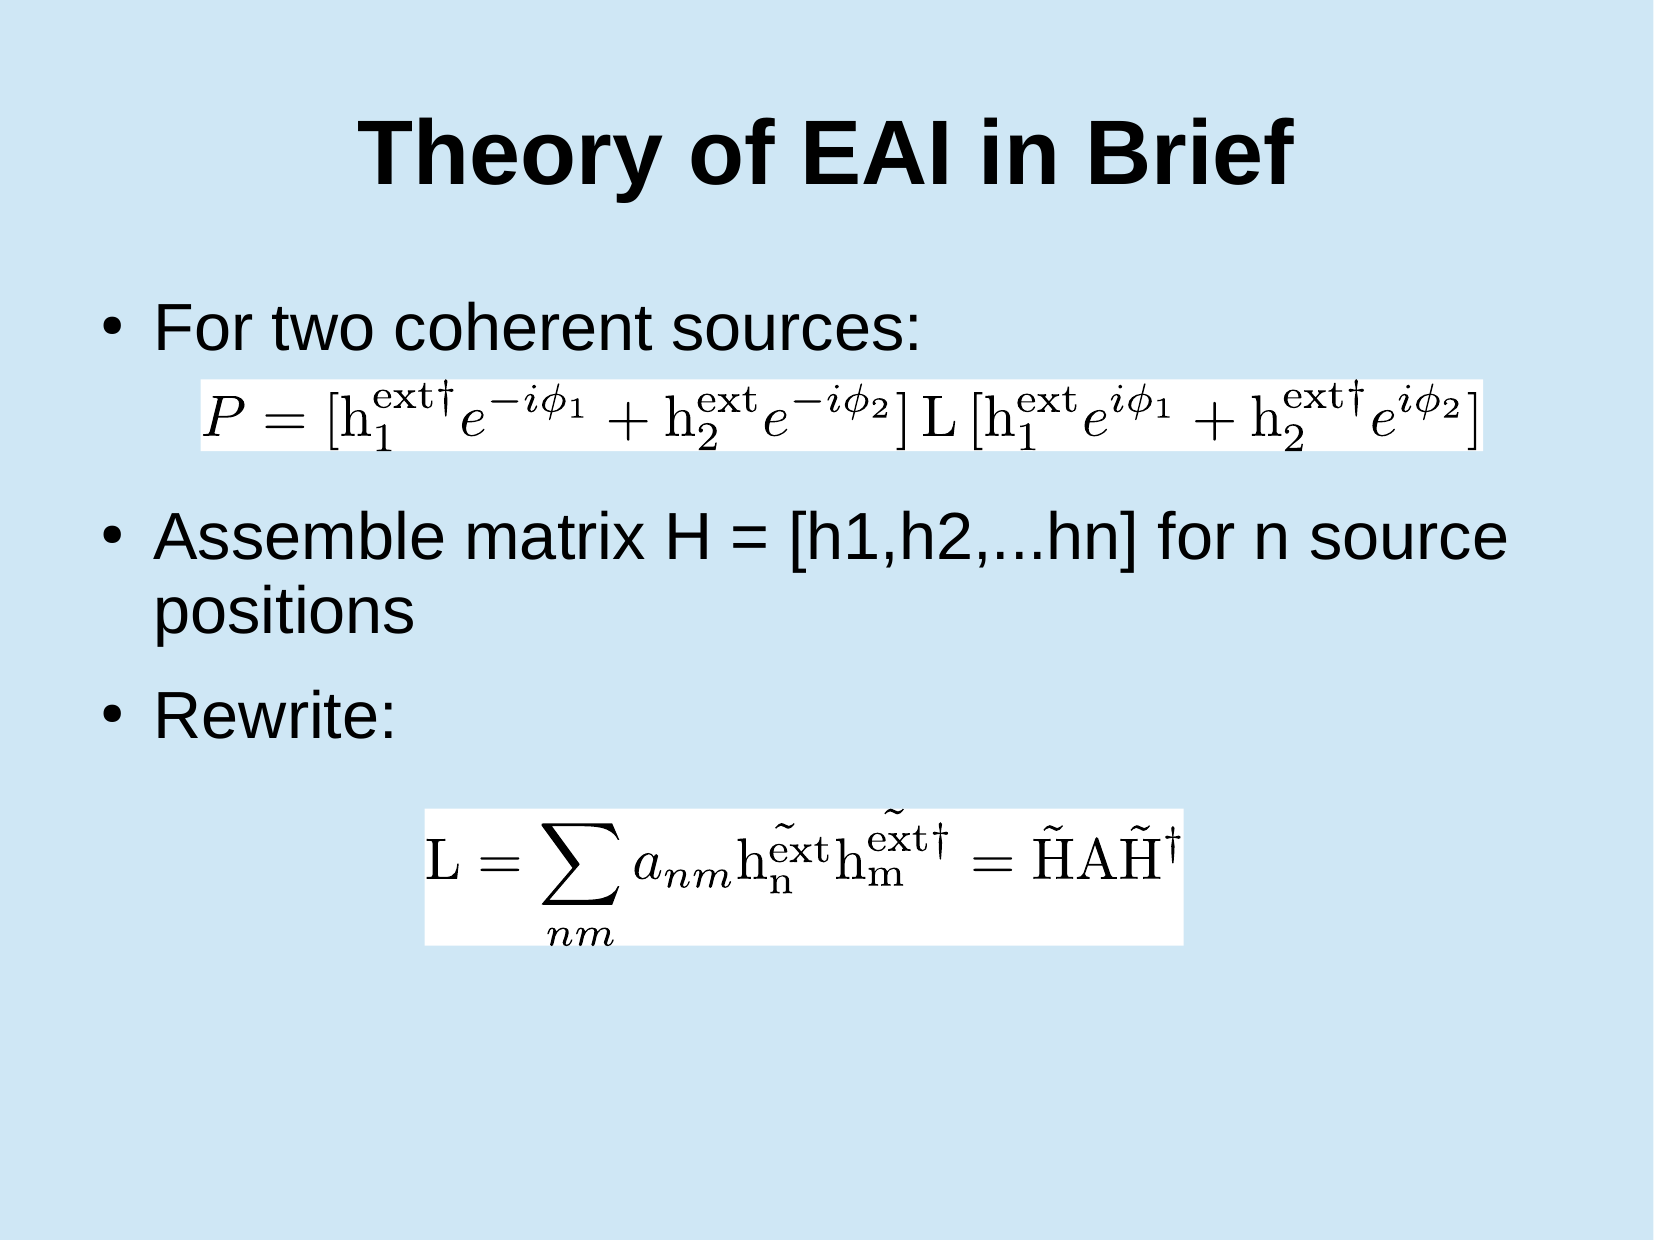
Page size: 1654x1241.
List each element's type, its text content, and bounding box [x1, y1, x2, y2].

title Theory of EAI in Brief [82, 49, 1571, 257]
text_box [200, 379, 1484, 452]
text_box [424, 808, 1184, 947]
list For two coherent sources: Assemble matrix H = [h1,h2,...hn] for n source positions Rewrite: [82, 290, 1571, 1010]
